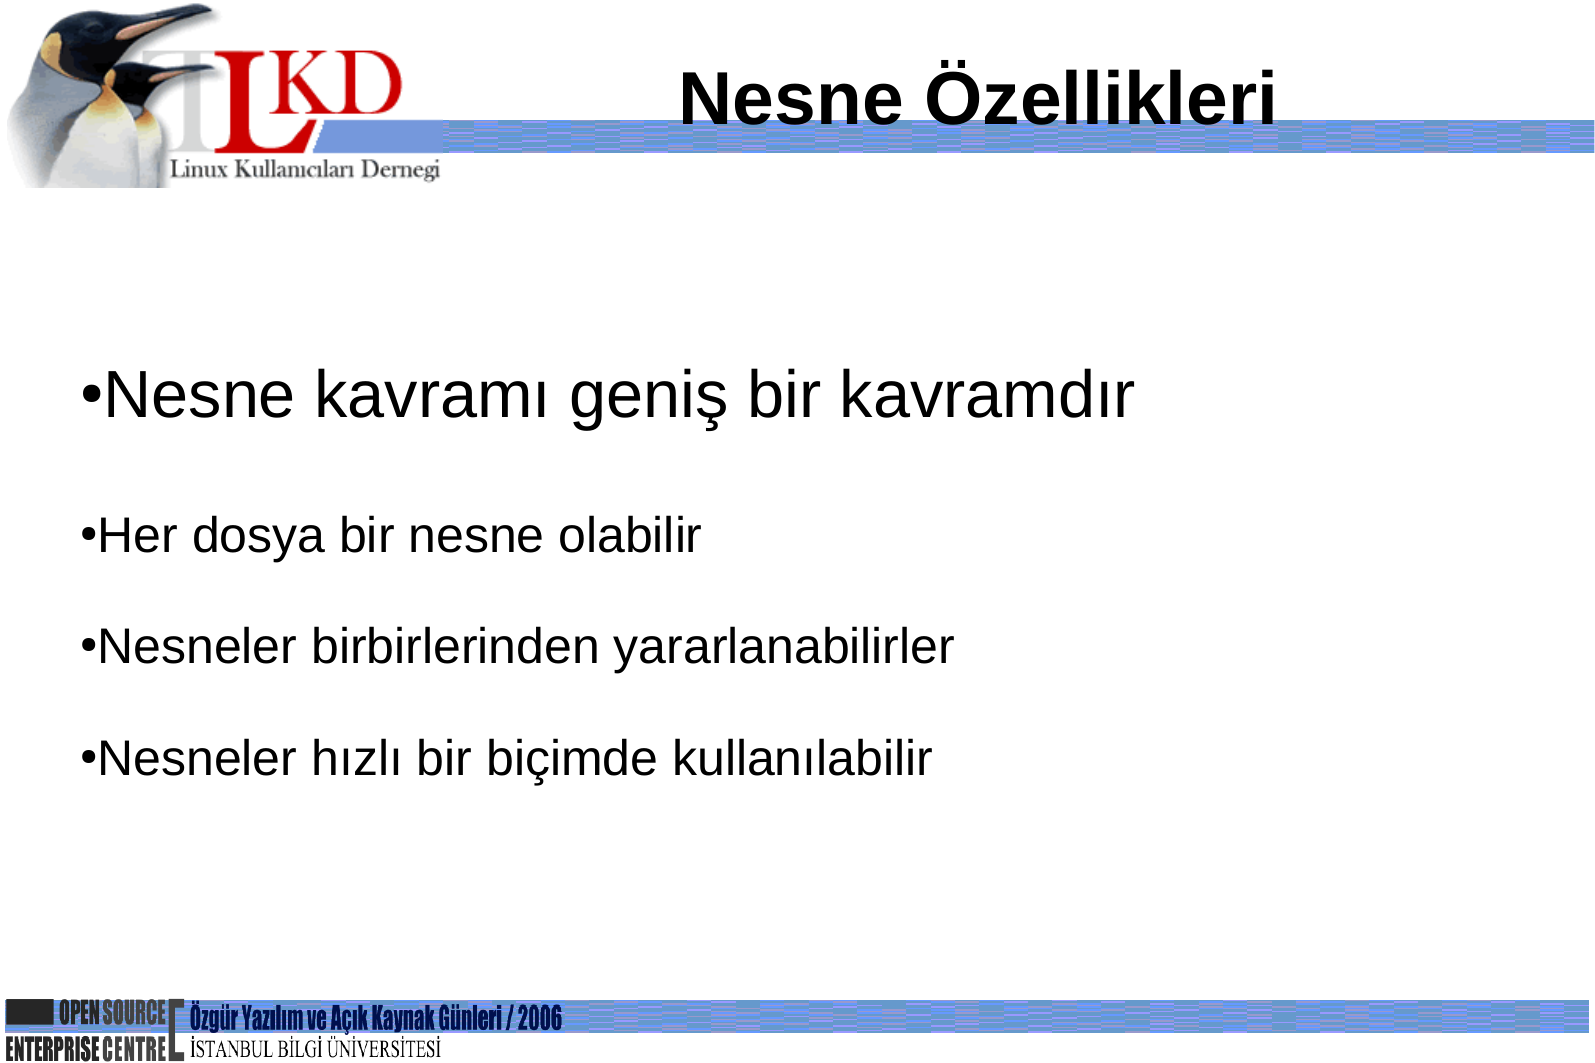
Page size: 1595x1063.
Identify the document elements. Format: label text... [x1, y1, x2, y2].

subtitle Nesne kavramı geniş bir kavramdır Her dosya bir nesne olabilir Nesneler birbirlerinden yararlanabilirler Nesneler hızlı bir biçimde kullanılabilir [79, 256, 1515, 943]
picture [0, 879, 1589, 1063]
title Nesne Özellikleri [442, 49, 1515, 148]
picture [7, 0, 1595, 188]
